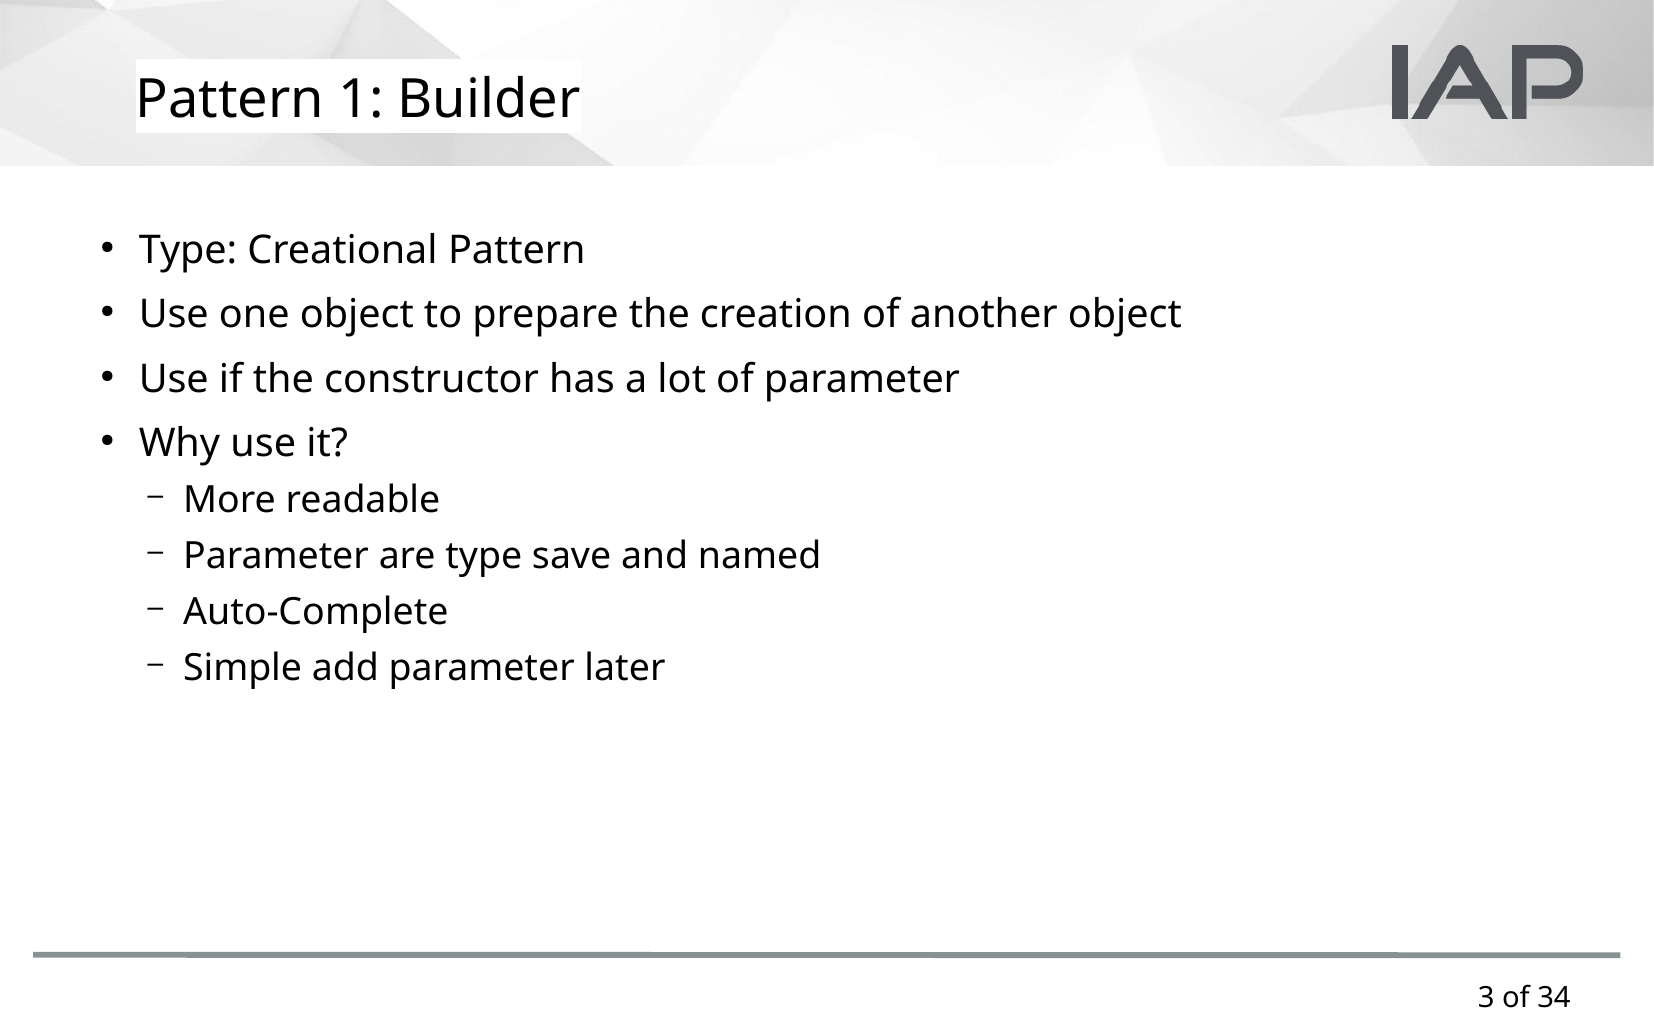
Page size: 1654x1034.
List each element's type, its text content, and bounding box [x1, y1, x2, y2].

picture [0, 0, 1654, 166]
list Type: Creational Pattern Use one object to prepare the creation of another object Use if the constructor has a lot of parameter Why use it? More readable Parameter are type save and named Auto-Complete Simple add parameter later [82, 221, 1571, 916]
title Pattern 1: Builder [135, 41, 1264, 152]
